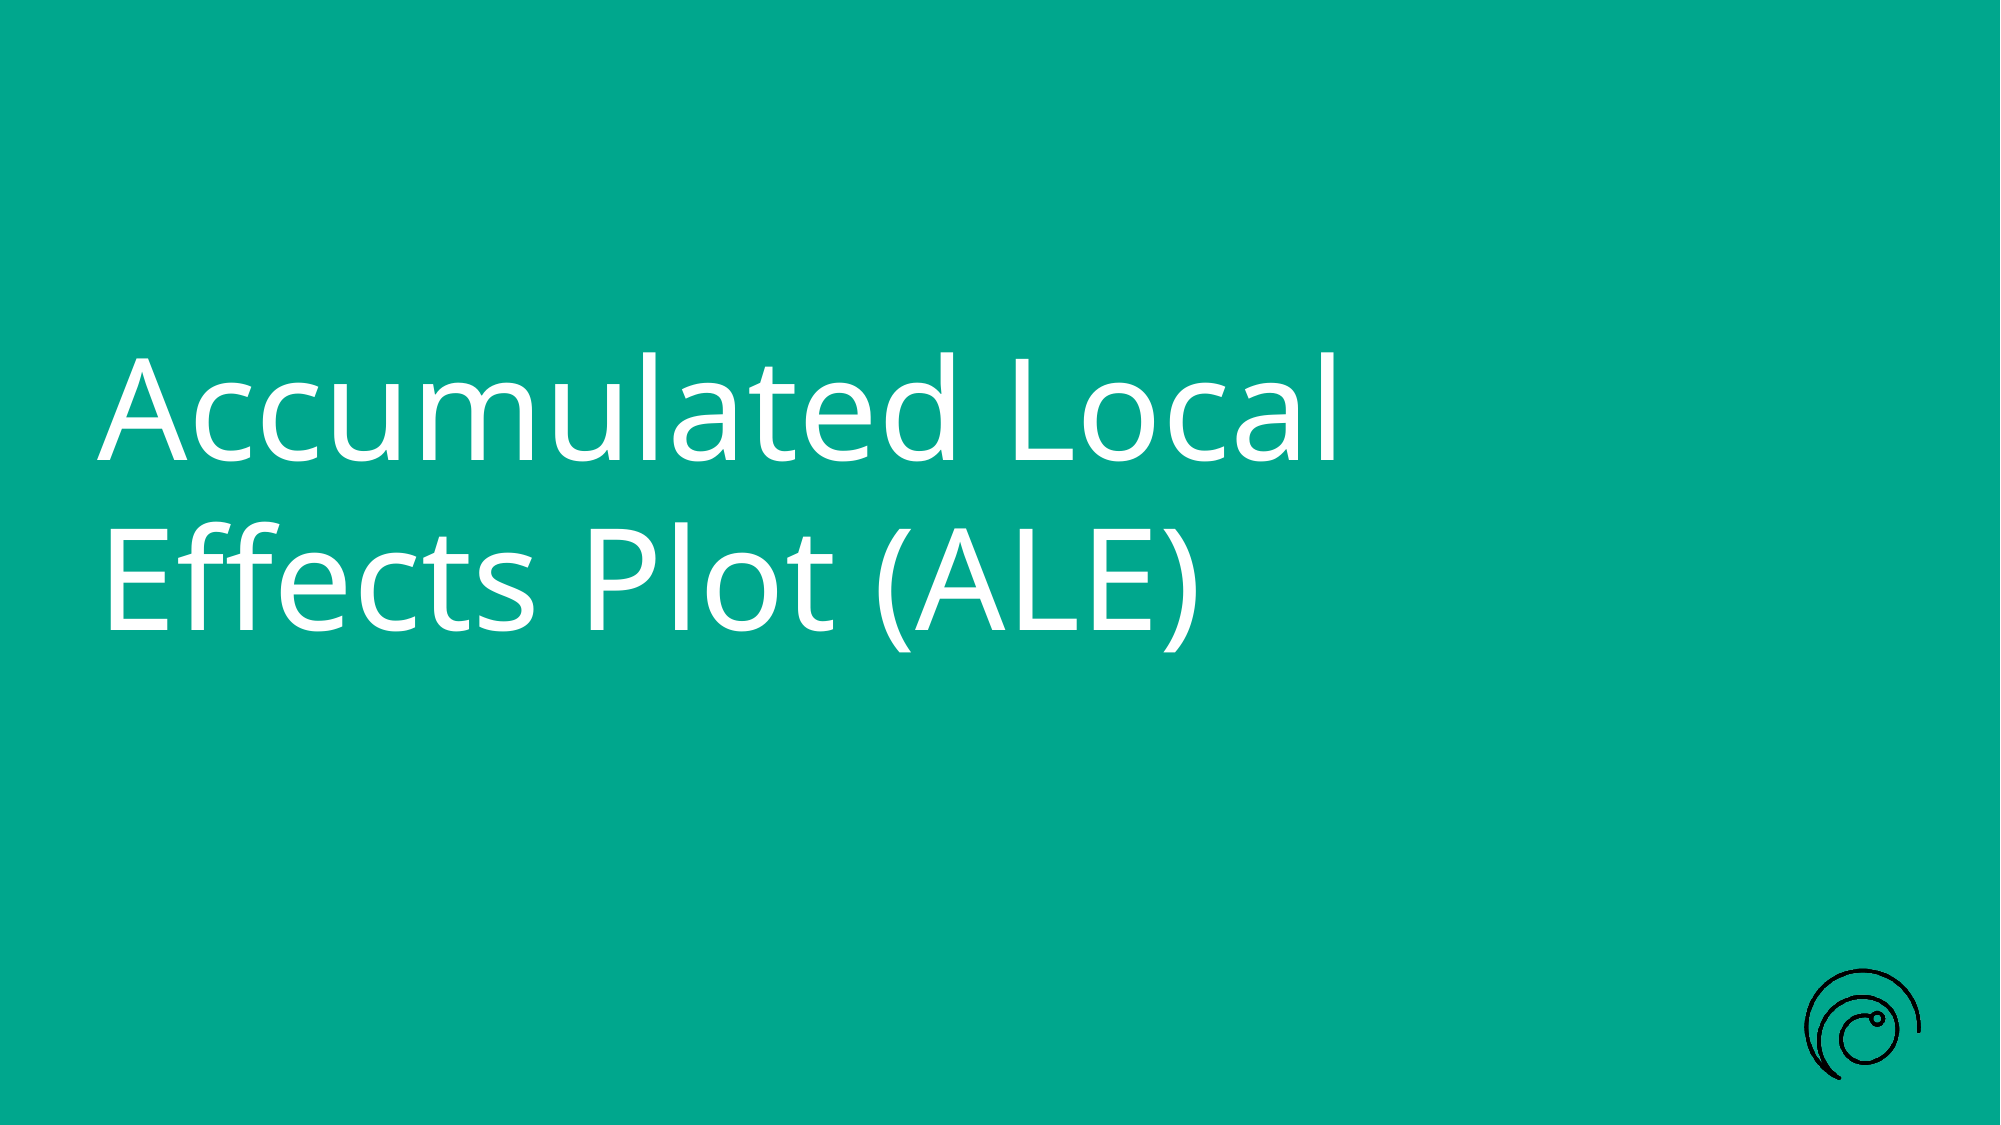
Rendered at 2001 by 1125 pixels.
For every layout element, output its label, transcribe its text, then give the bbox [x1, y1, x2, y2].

title Accumulated Local Effects Plot (ALE) [82, 311, 1808, 925]
